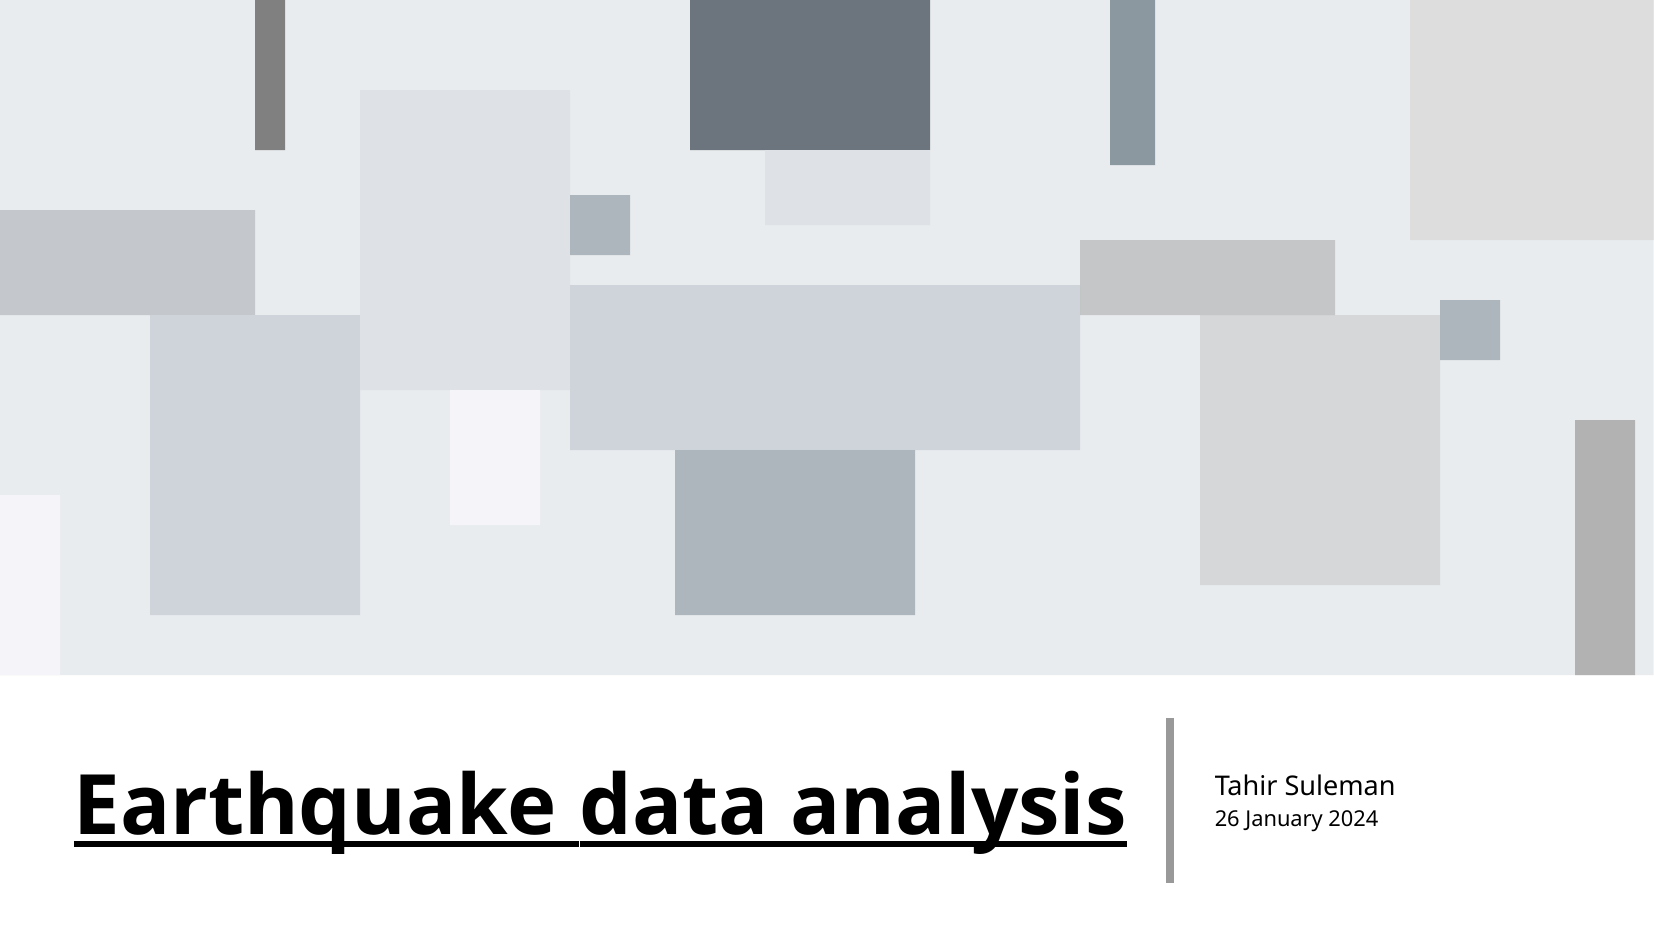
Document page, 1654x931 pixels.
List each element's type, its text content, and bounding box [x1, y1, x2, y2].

text_box Tahir Suleman 26 January 2024 [1327, 759, 1591, 841]
text_box Earthquake data analysis [59, 738, 1327, 867]
